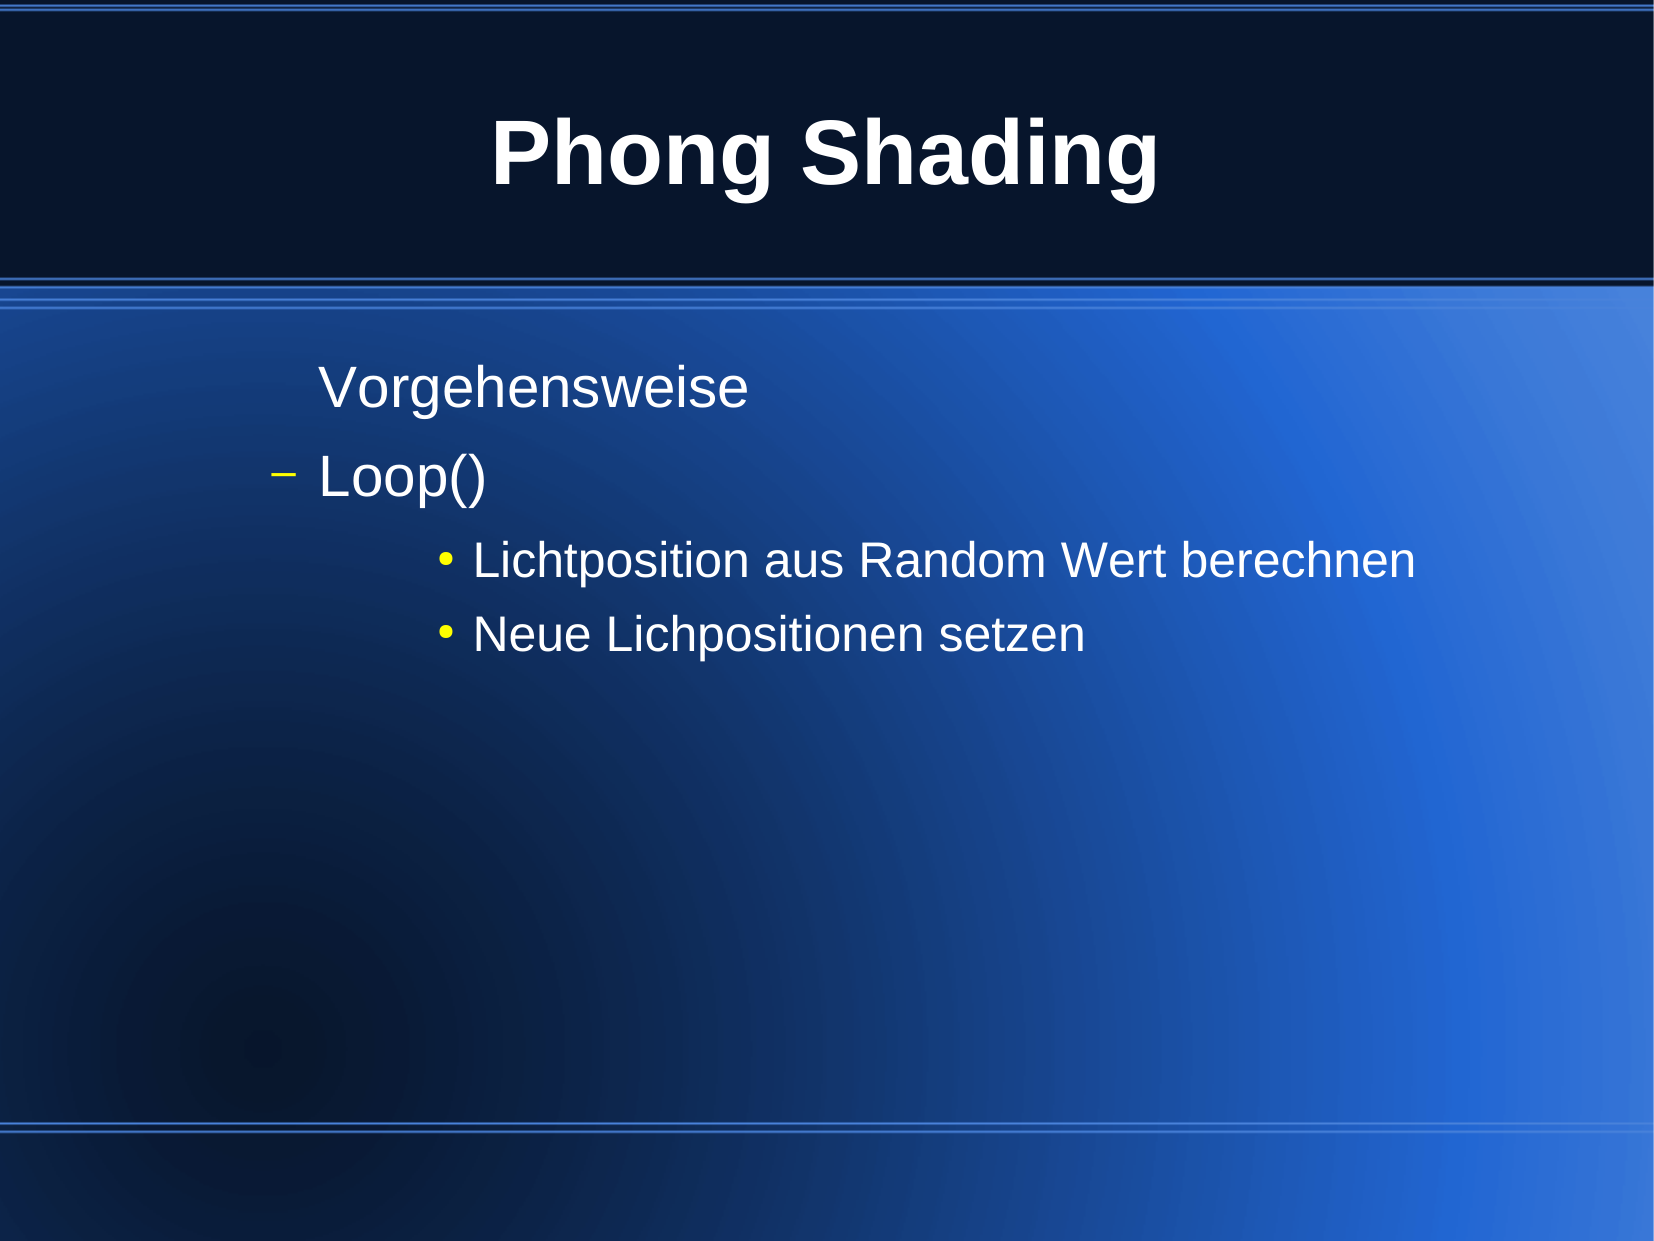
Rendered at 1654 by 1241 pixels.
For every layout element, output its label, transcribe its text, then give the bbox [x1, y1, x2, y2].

picture [0, 0, 1654, 1241]
title Phong Shading [82, 56, 1571, 250]
list Vorgehensweise Loop() Lichtposition aus Random Wert berechnen Neue Lichpositionen setzen [82, 355, 1571, 1159]
